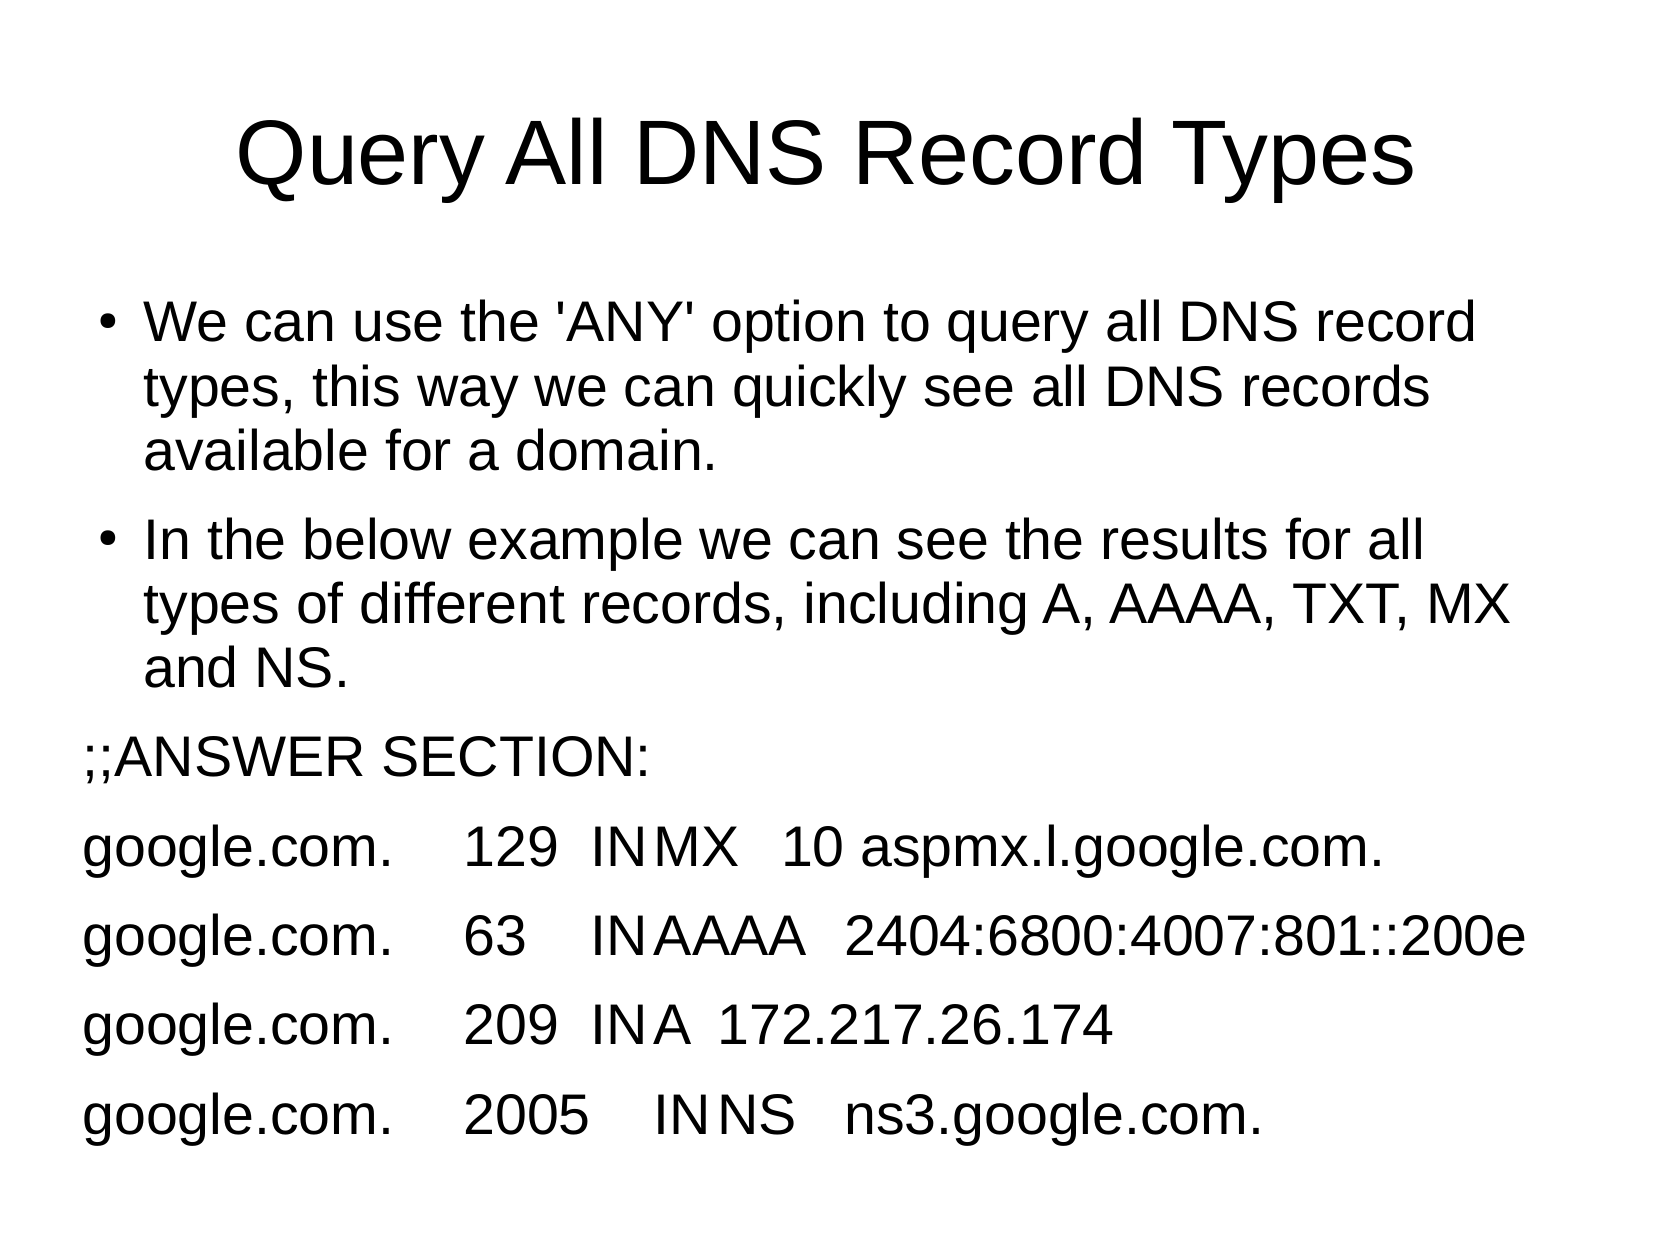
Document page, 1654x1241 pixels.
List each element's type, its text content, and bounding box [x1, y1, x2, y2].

list We can use the 'ANY' option to query all DNS record types, this way we can quickly see all DNS records available for a domain. In the below example we can see the results for all types of different records, including A, AAAA, TXT, MX and NS. ;;ANSWER SECTION: google.com. 129 IN MX 10 aspmx.l.google.com. google.com. 63 IN AAAA 2404:6800:4007:801::200e google.com. 209 IN A 172.217.26.174 google.com. 2005 IN NS ns3.google.com. [82, 290, 1571, 1158]
title Query All DNS Record Types [82, 49, 1571, 257]
